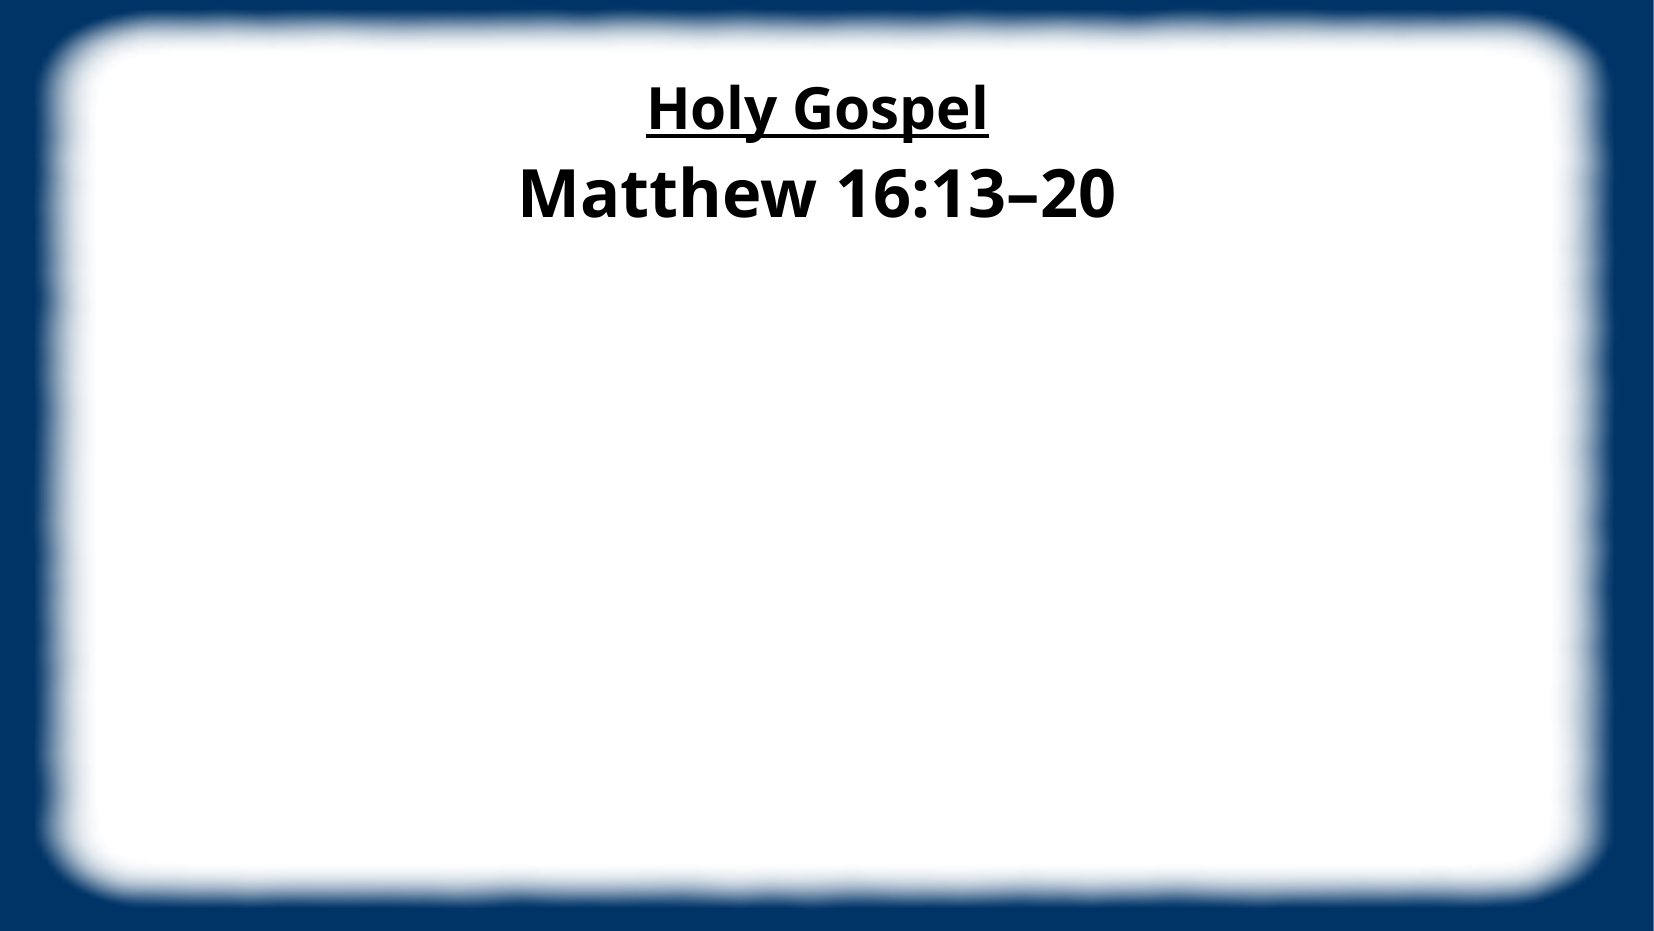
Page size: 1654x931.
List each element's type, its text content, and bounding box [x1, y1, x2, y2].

picture [0, 0, 1654, 931]
text_box Holy Gospel Matthew 16:13–20 [105, 60, 1531, 241]
